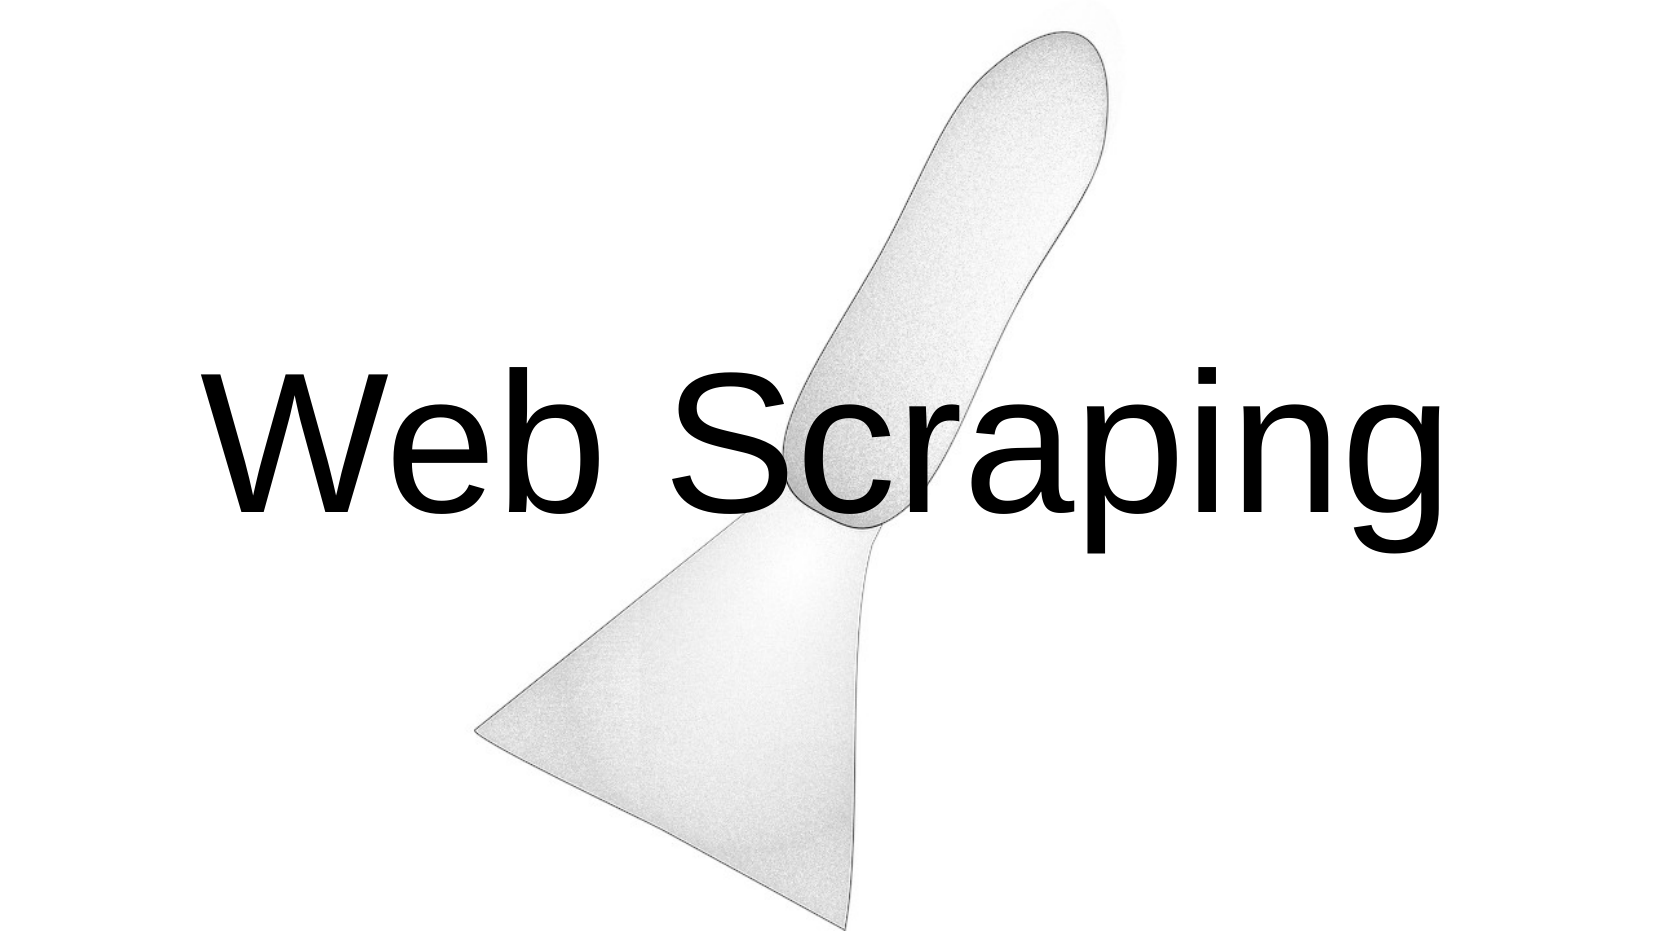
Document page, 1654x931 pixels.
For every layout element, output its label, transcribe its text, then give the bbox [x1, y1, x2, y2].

picture [0, 674, 1654, 931]
text_box Web Scraping [0, 212, 1654, 674]
picture [0, 0, 1654, 212]
